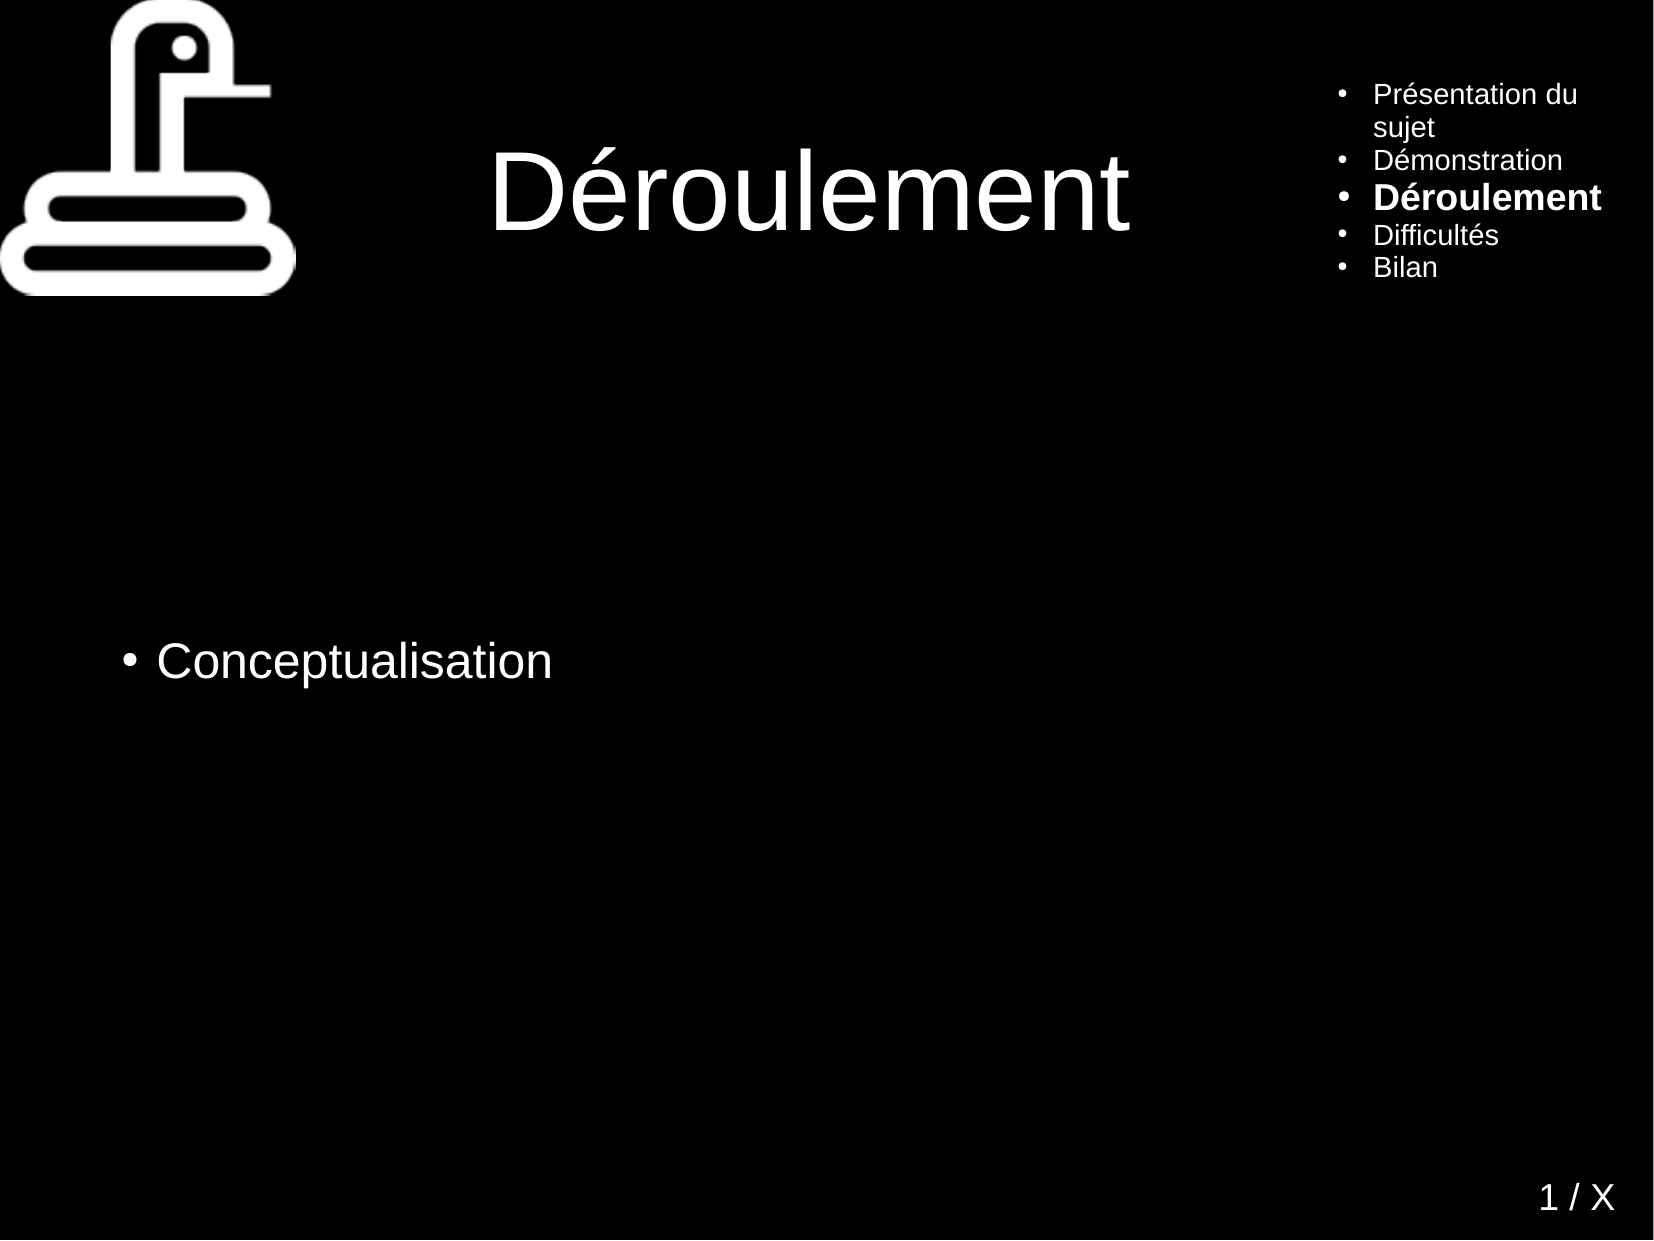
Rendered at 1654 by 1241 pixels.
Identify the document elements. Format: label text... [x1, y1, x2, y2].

text_box Conceptualisation [106, 625, 1241, 767]
text_box 1 / X [1523, 1169, 1654, 1241]
picture [0, 0, 296, 296]
title Déroulement [295, 88, 1323, 296]
text_box Présentation du sujet Démonstration Déroulement Difficultés Bilan [1322, 70, 1654, 334]
